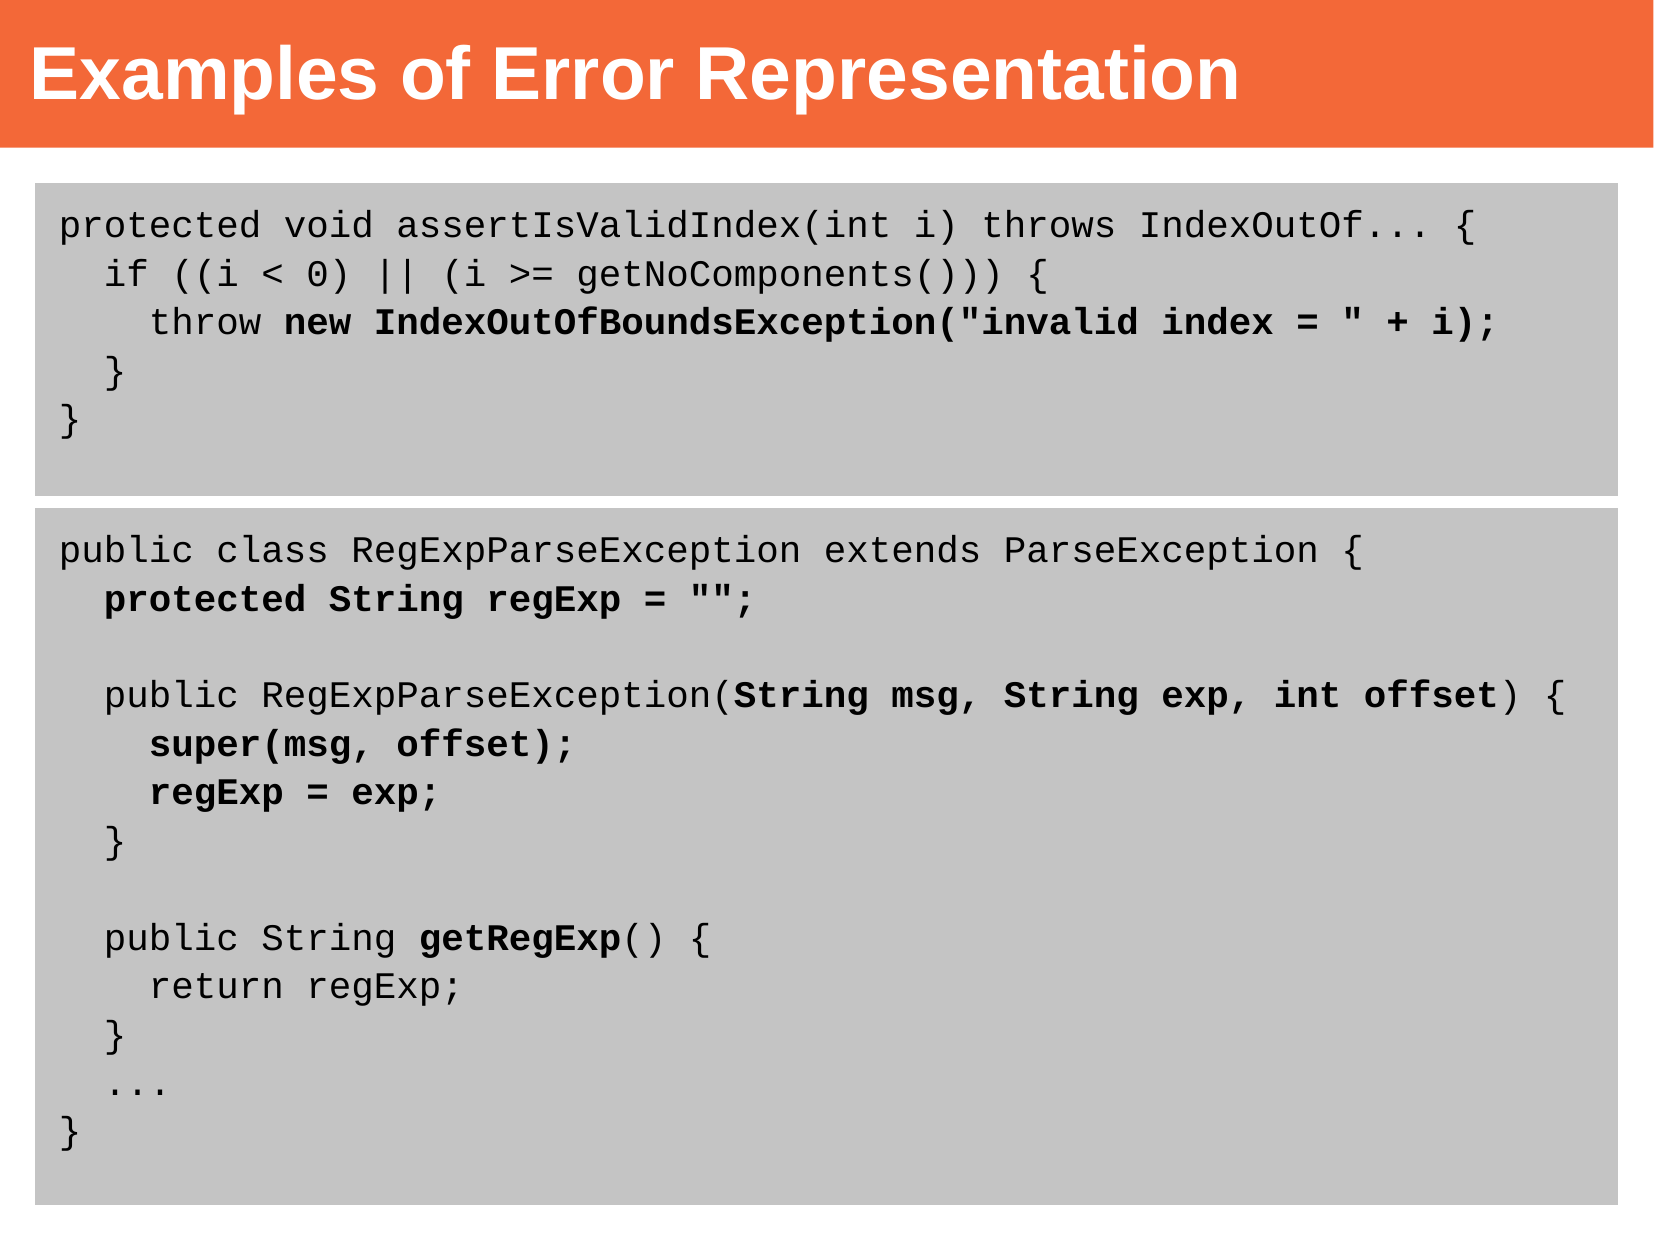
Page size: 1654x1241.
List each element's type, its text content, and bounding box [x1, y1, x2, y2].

title Examples of Error Representation [0, 0, 1654, 148]
list protected void assertIsValidIndex(int i) throws IndexOutOf... { if ((i < 0) || (i >= getNoComponents())) { throw new IndexOutOfBoundsException("invalid index = " + i); } } [29, 177, 1625, 496]
list public class RegExpParseException extends ParseException { protected String regExp = ""; public RegExpParseException(String msg, String exp, int offset) { super(msg, offset); regExp = exp; } public String getRegExp() { return regExp; } ... } [29, 501, 1625, 1211]
